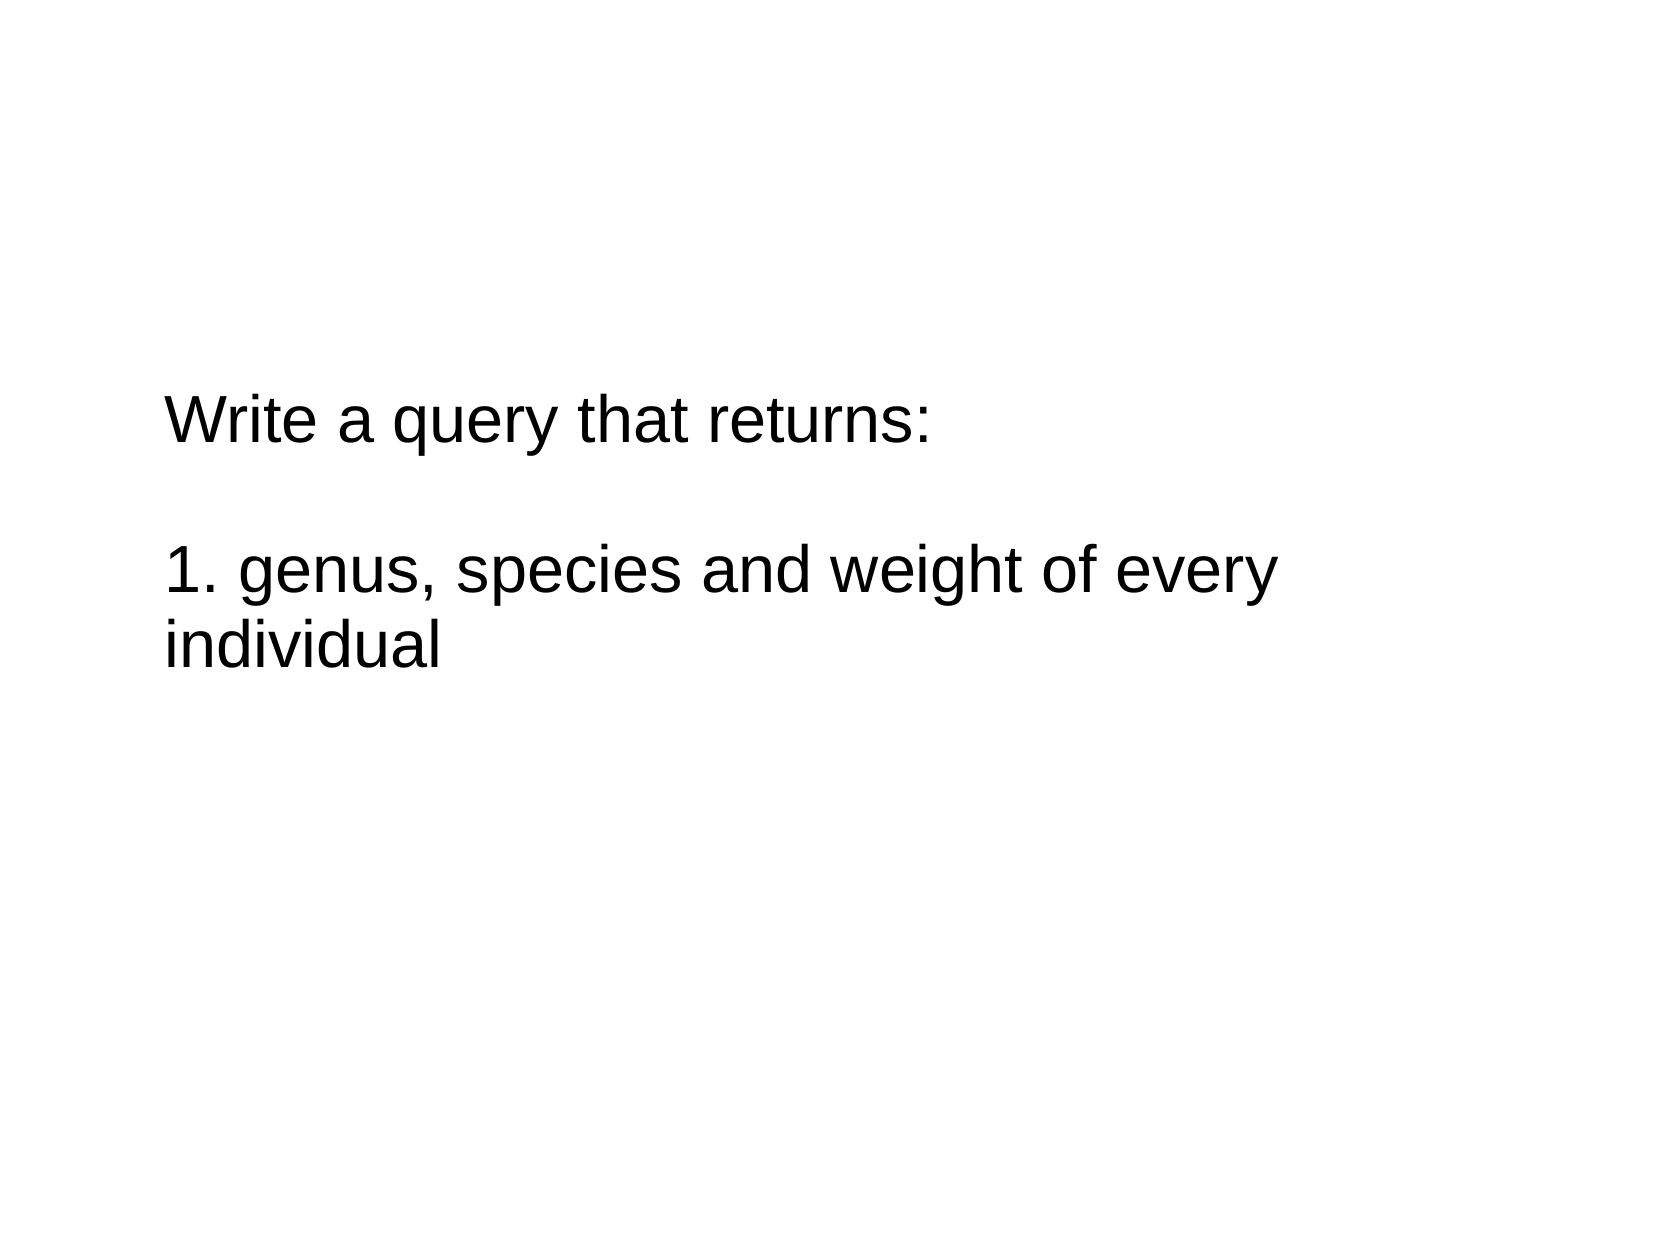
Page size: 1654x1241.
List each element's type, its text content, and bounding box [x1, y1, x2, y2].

text_box Write a query that returns: 1. genus, species and weight of every individual [150, 375, 1561, 688]
